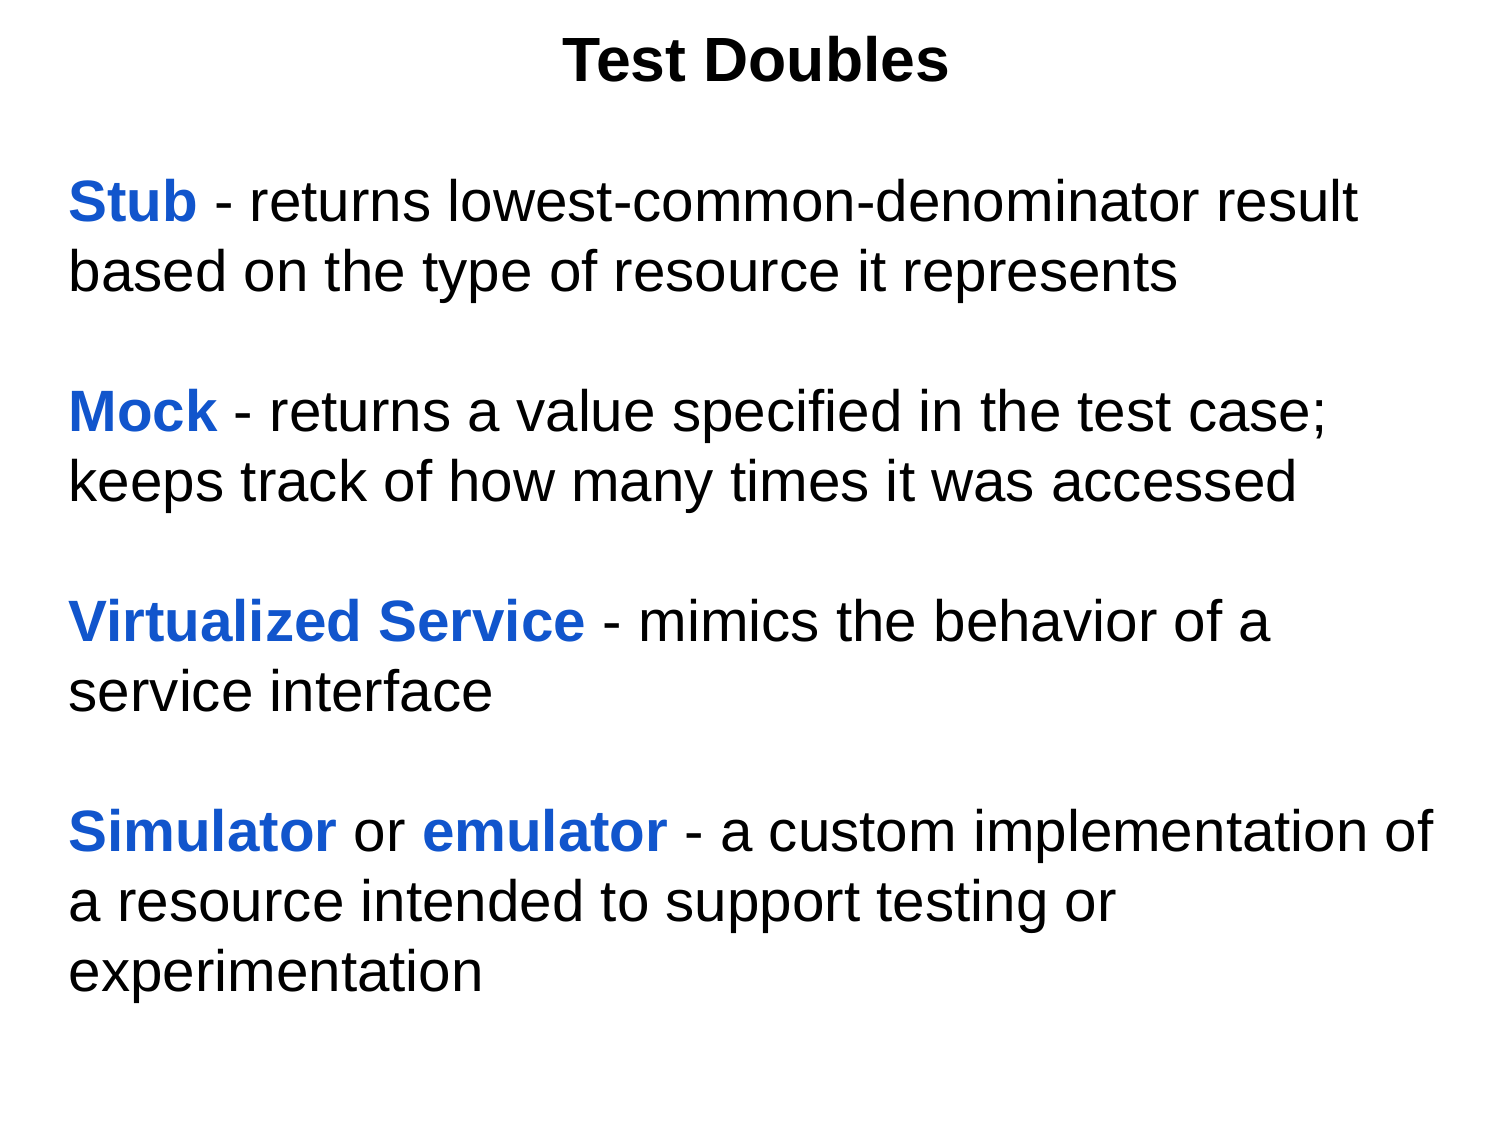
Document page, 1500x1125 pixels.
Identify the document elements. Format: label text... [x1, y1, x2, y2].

text_box Test Doubles [70, 3, 1444, 117]
text_box Stub - returns lowest-common-denominator result based on the type of resource it represents Mock - returns a value specified in the test case; keeps track of how many times it was accessed Virtualized Service - mimics the behavior of a service interface Simulator or emulator - a custom implementation of a resource intended to support testing or experimentation [53, 148, 1450, 959]
